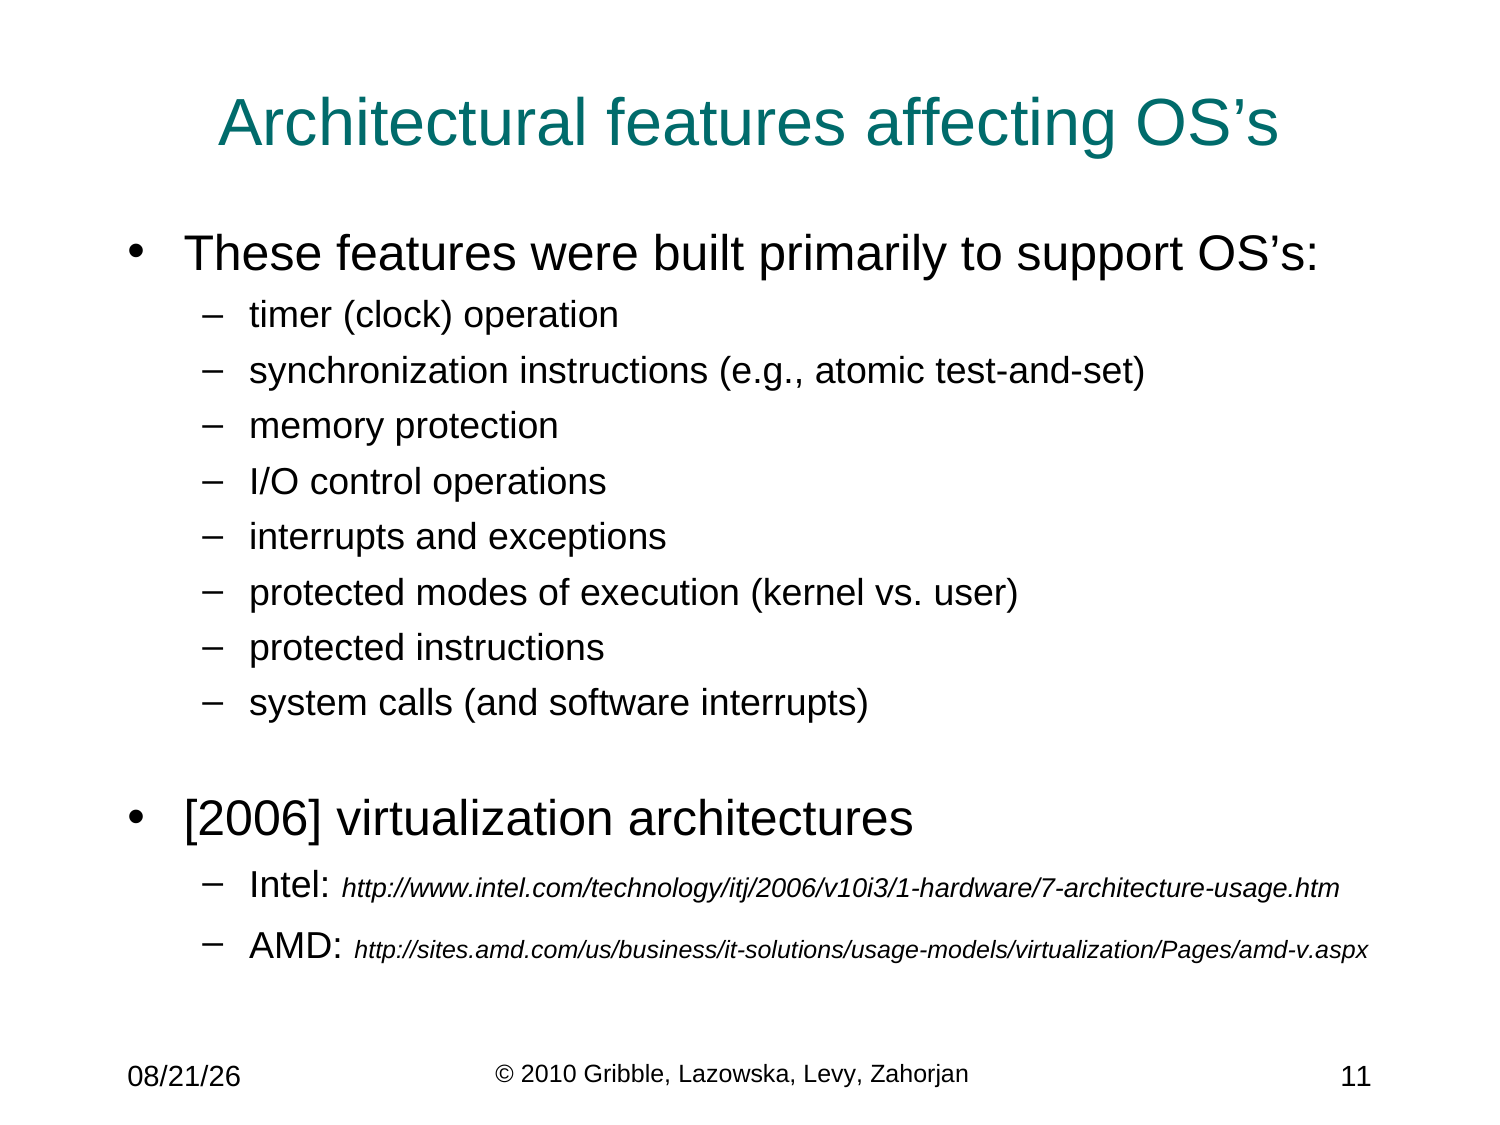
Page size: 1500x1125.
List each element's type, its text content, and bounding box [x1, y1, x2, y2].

list These features were built primarily to support OS’s: timer (clock) operation synchronization instructions (e.g., atomic test-and-set) memory protection I/O control operations interrupts and exceptions protected modes of execution (kernel vs. user) protected instructions system calls (and software interrupts) [2006] virtualization architectures Intel: http://www.intel.com/technology/itj/2006/v10i3/1-hardware/7-architecture-usage.htm AMD: http://sites.amd.com/us/business/it-solutions/usage-models/virtualization/Pages/amd-v.aspx [112, 212, 1388, 1025]
title Architectural features affecting OS’s [112, 62, 1388, 175]
